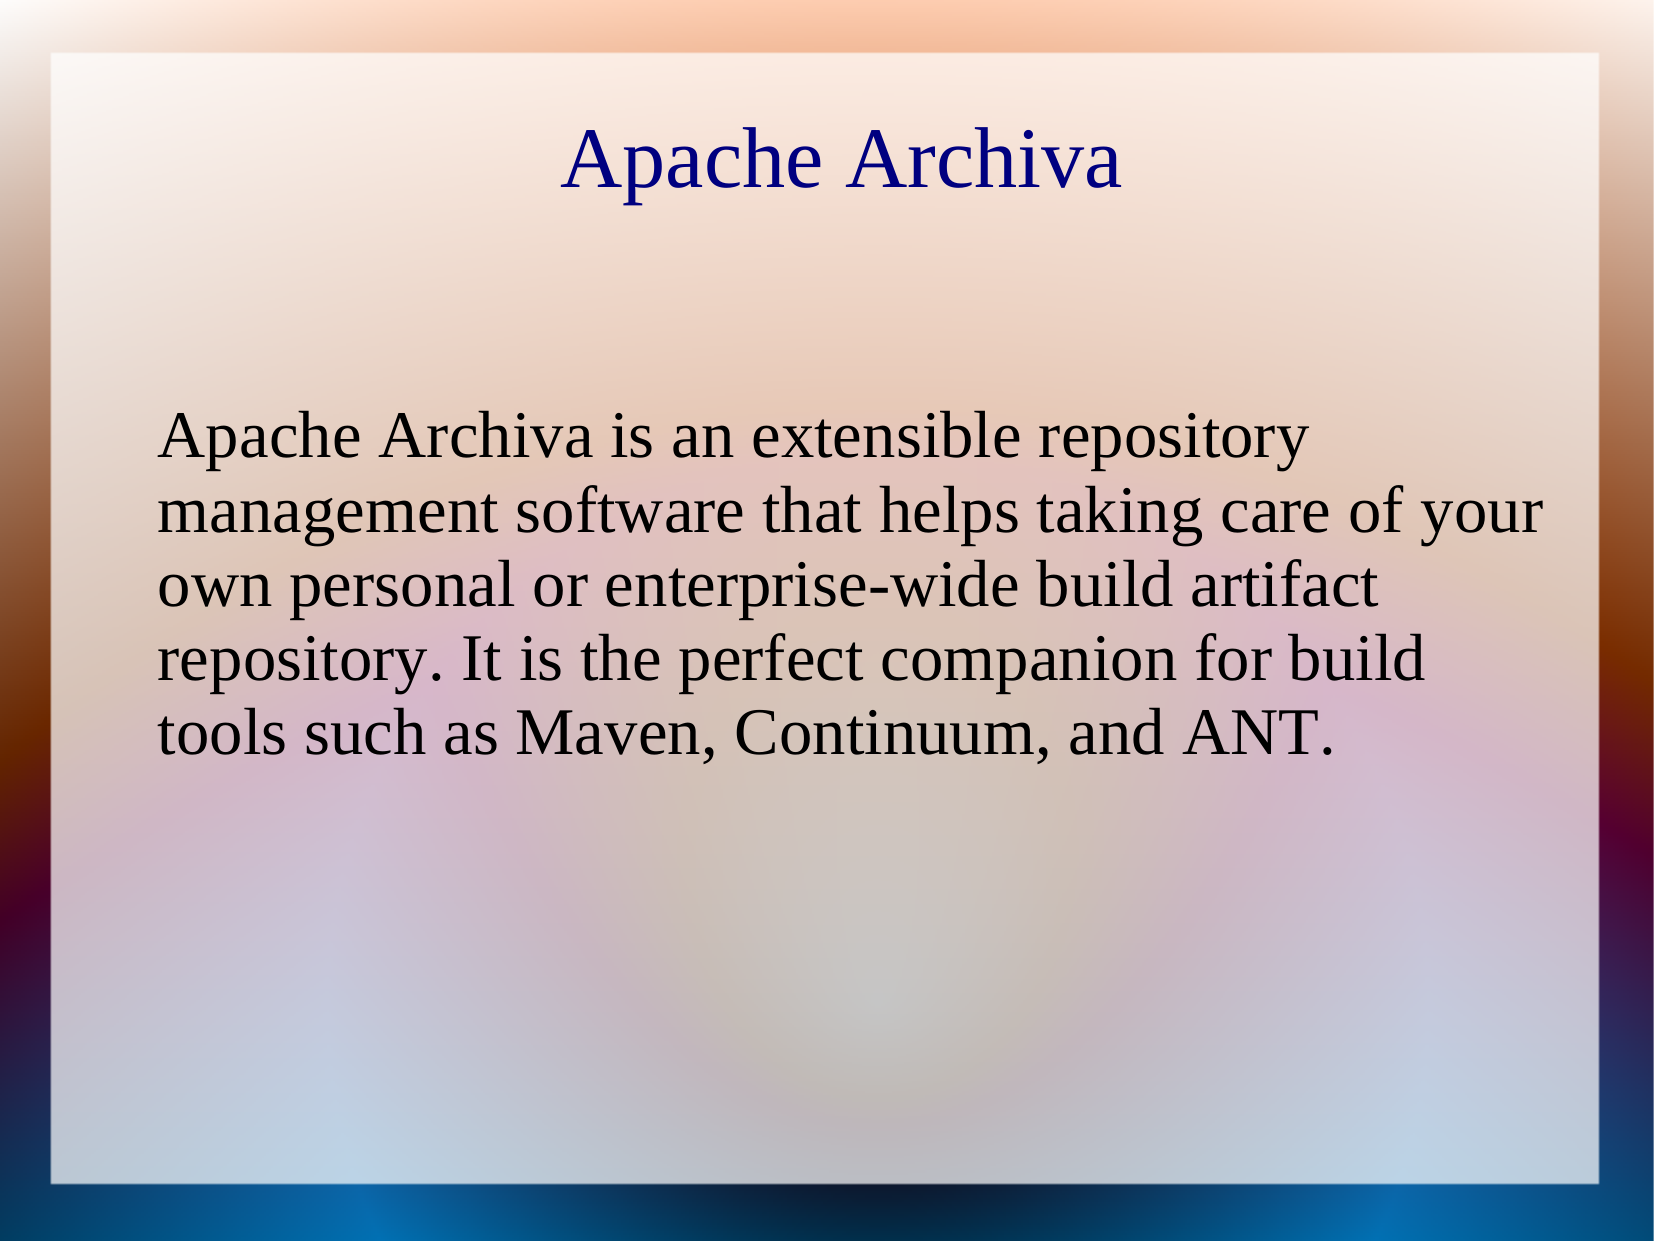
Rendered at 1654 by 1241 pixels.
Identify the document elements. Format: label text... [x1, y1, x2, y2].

picture [0, 0, 1654, 1241]
title Apache Archiva [82, 55, 1571, 263]
list Apache Archiva is an extensible repository management software that helps taking care of your own personal or enterprise-wide build artifact repository. It is the perfect companion for build tools such as Maven, Continuum, and ANT. [86, 294, 1576, 1039]
